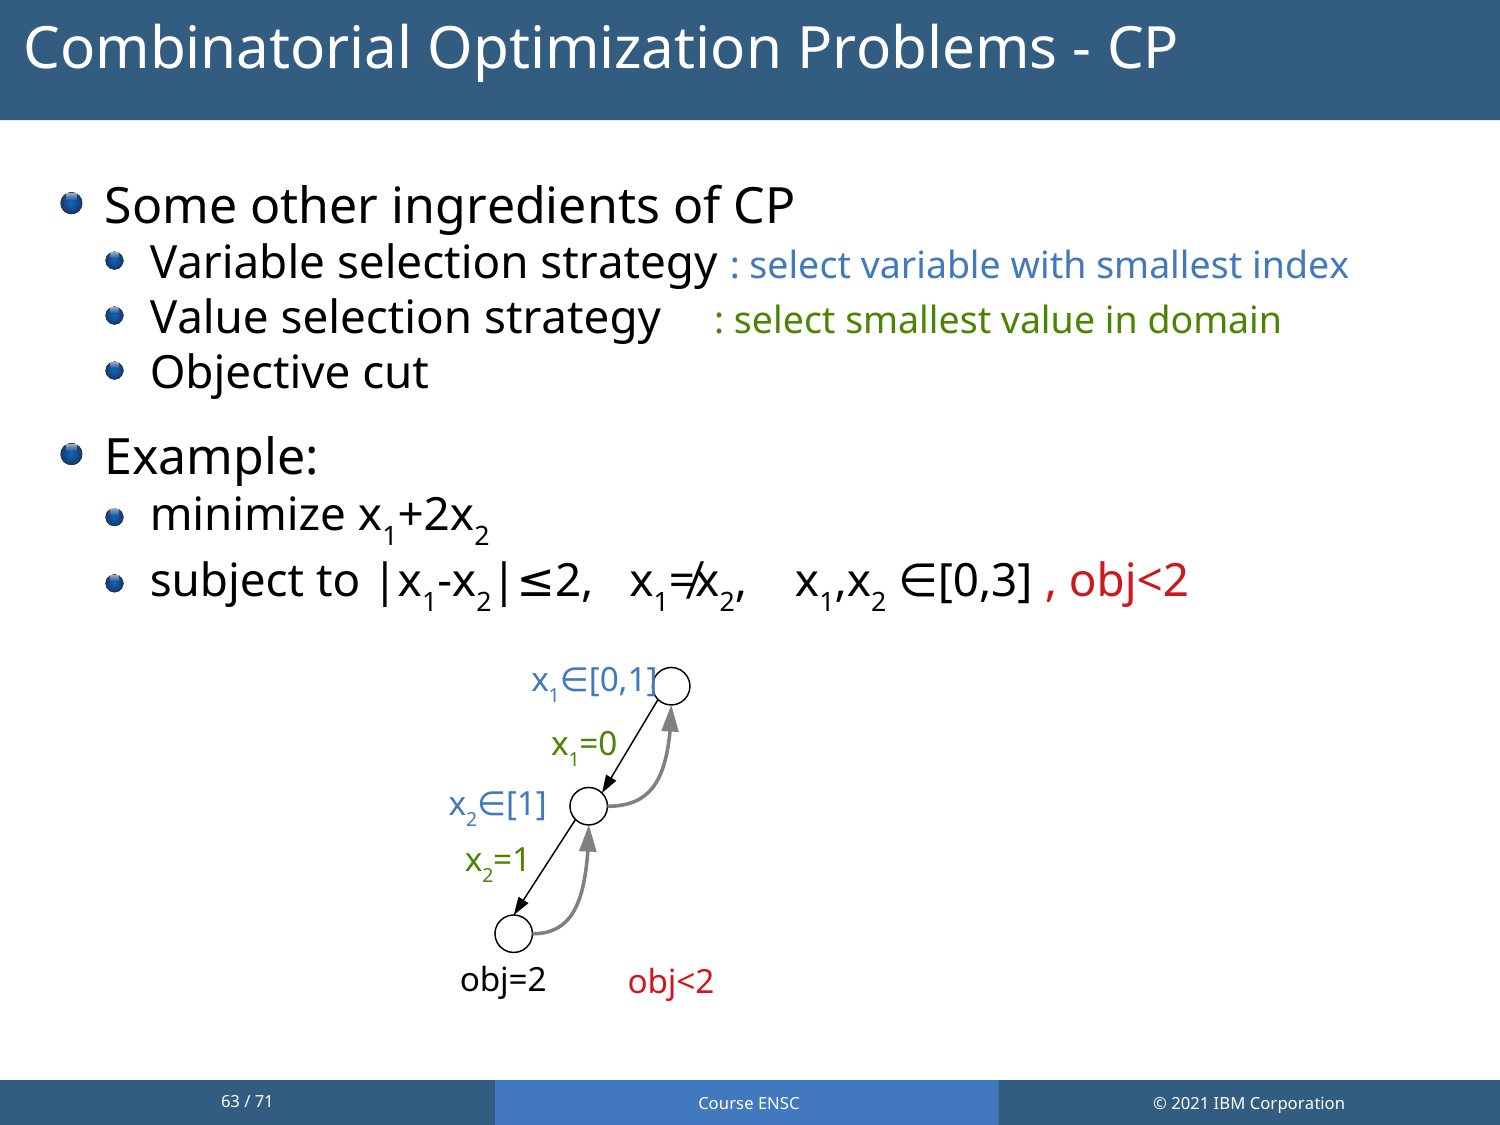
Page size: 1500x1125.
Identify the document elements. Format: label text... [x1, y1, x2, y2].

text_box x1∈[0,1] [516, 650, 712, 714]
text_box x1=0 [536, 715, 644, 785]
text_box x2∈[1] [433, 774, 629, 838]
text_box [494, 915, 533, 950]
text_box x2=1 [450, 831, 558, 901]
text_box obj<2 [612, 952, 758, 1008]
list Some other ingredients of CP Variable selection strategy : select variable with smallest index Value selection strategy : select smallest value in domain Objective cut Example: minimize x1+2x2 subject to |x1-x2|≤2, x1≠x2, x1,x2 ∈[0,3] , obj<2 [45, 165, 1441, 1036]
title Combinatorial Optimization Problems - CP [0, 0, 1500, 121]
text_box obj=2 [445, 950, 590, 1006]
